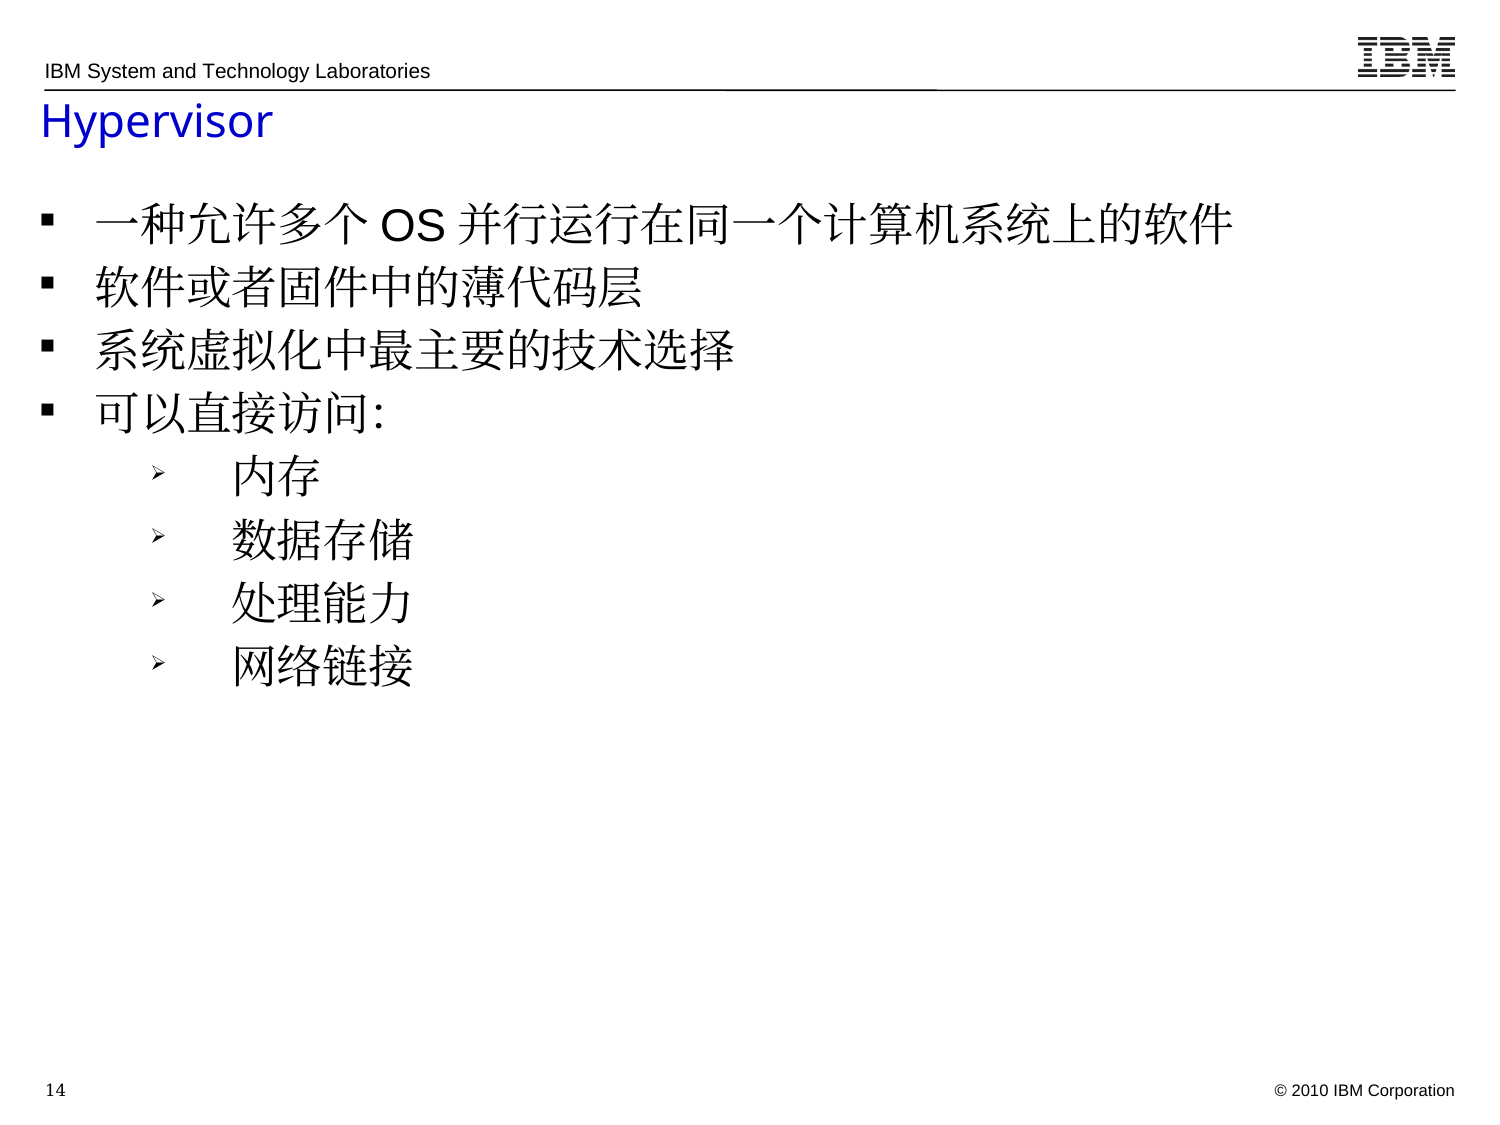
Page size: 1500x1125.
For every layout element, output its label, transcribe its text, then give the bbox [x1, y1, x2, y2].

picture [1358, 37, 1455, 77]
list 一种允许多个OS并行运行在同一个计算机系统上的软件 软件或者固件中的薄代码层 系统虚拟化中最主要的技术选择 可以直接访问： 内存 数据存储 处理能力 网络链接 [24, 187, 1446, 919]
title Hypervisor [24, 90, 1446, 187]
text_box <number> [29, 1072, 85, 1108]
